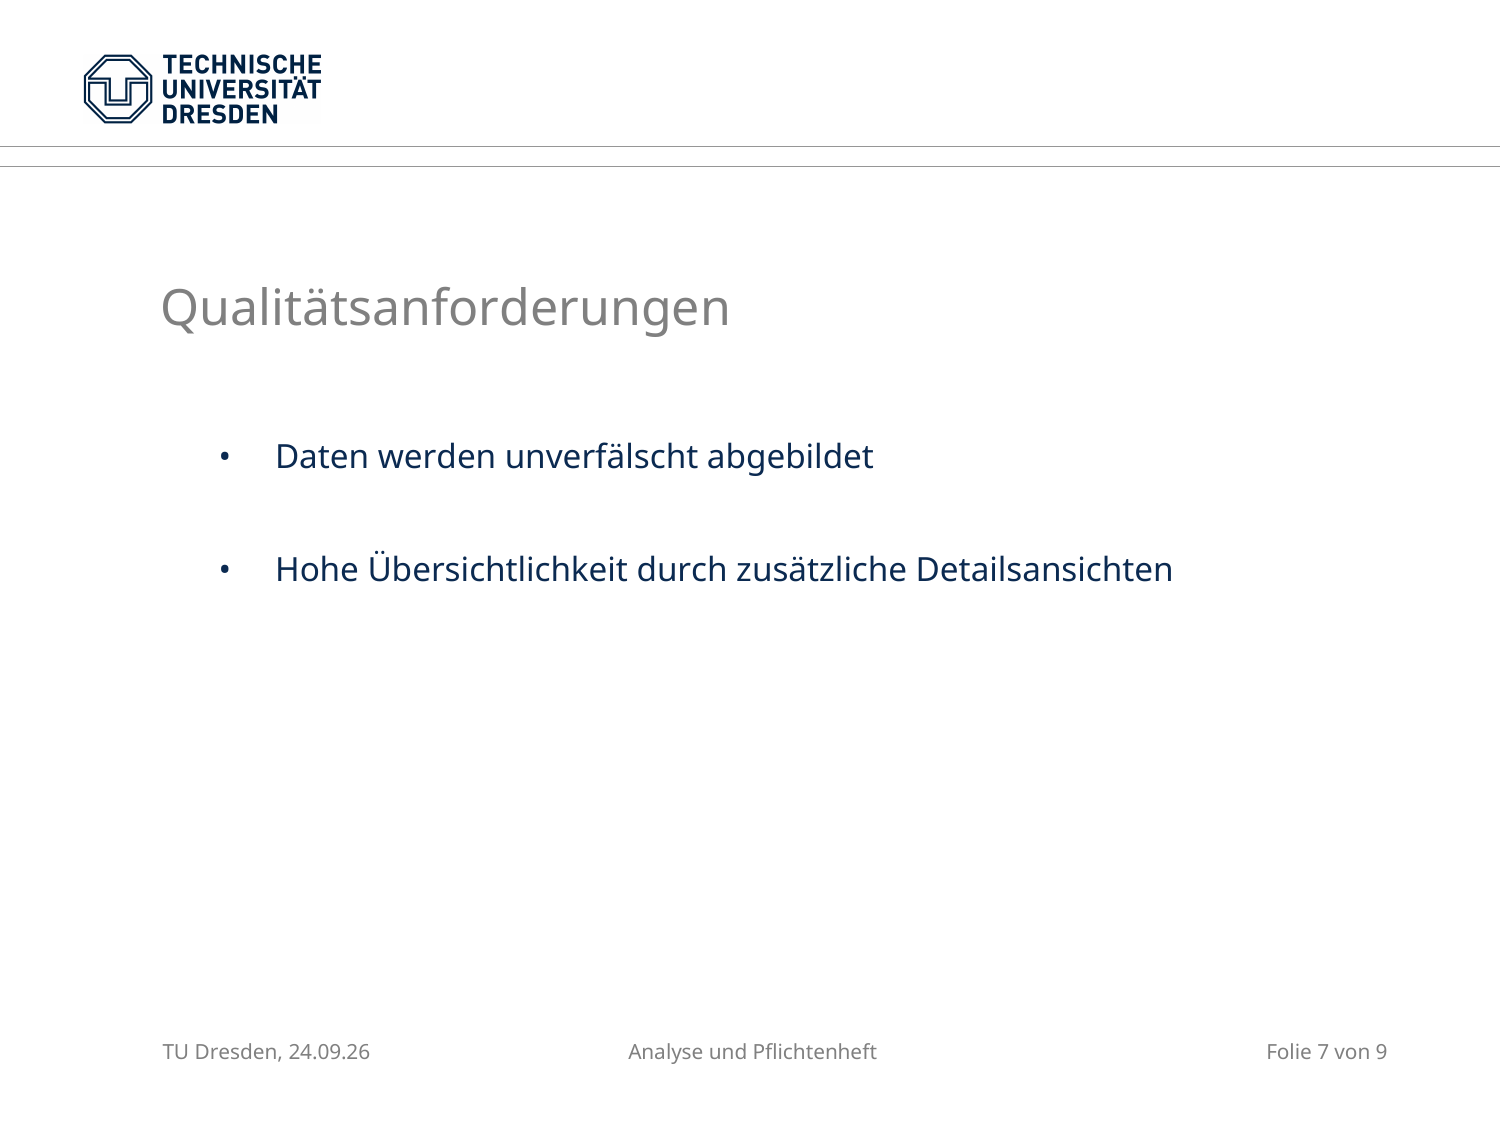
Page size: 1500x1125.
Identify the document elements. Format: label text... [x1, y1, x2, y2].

picture [83, 54, 321, 124]
title Qualitätsanforderungen [160, 238, 1392, 374]
list Daten werden unverfälscht abgebildet Hohe Übersichtlichkeit durch zusätzliche Detailsansichten [162, 425, 1388, 1093]
